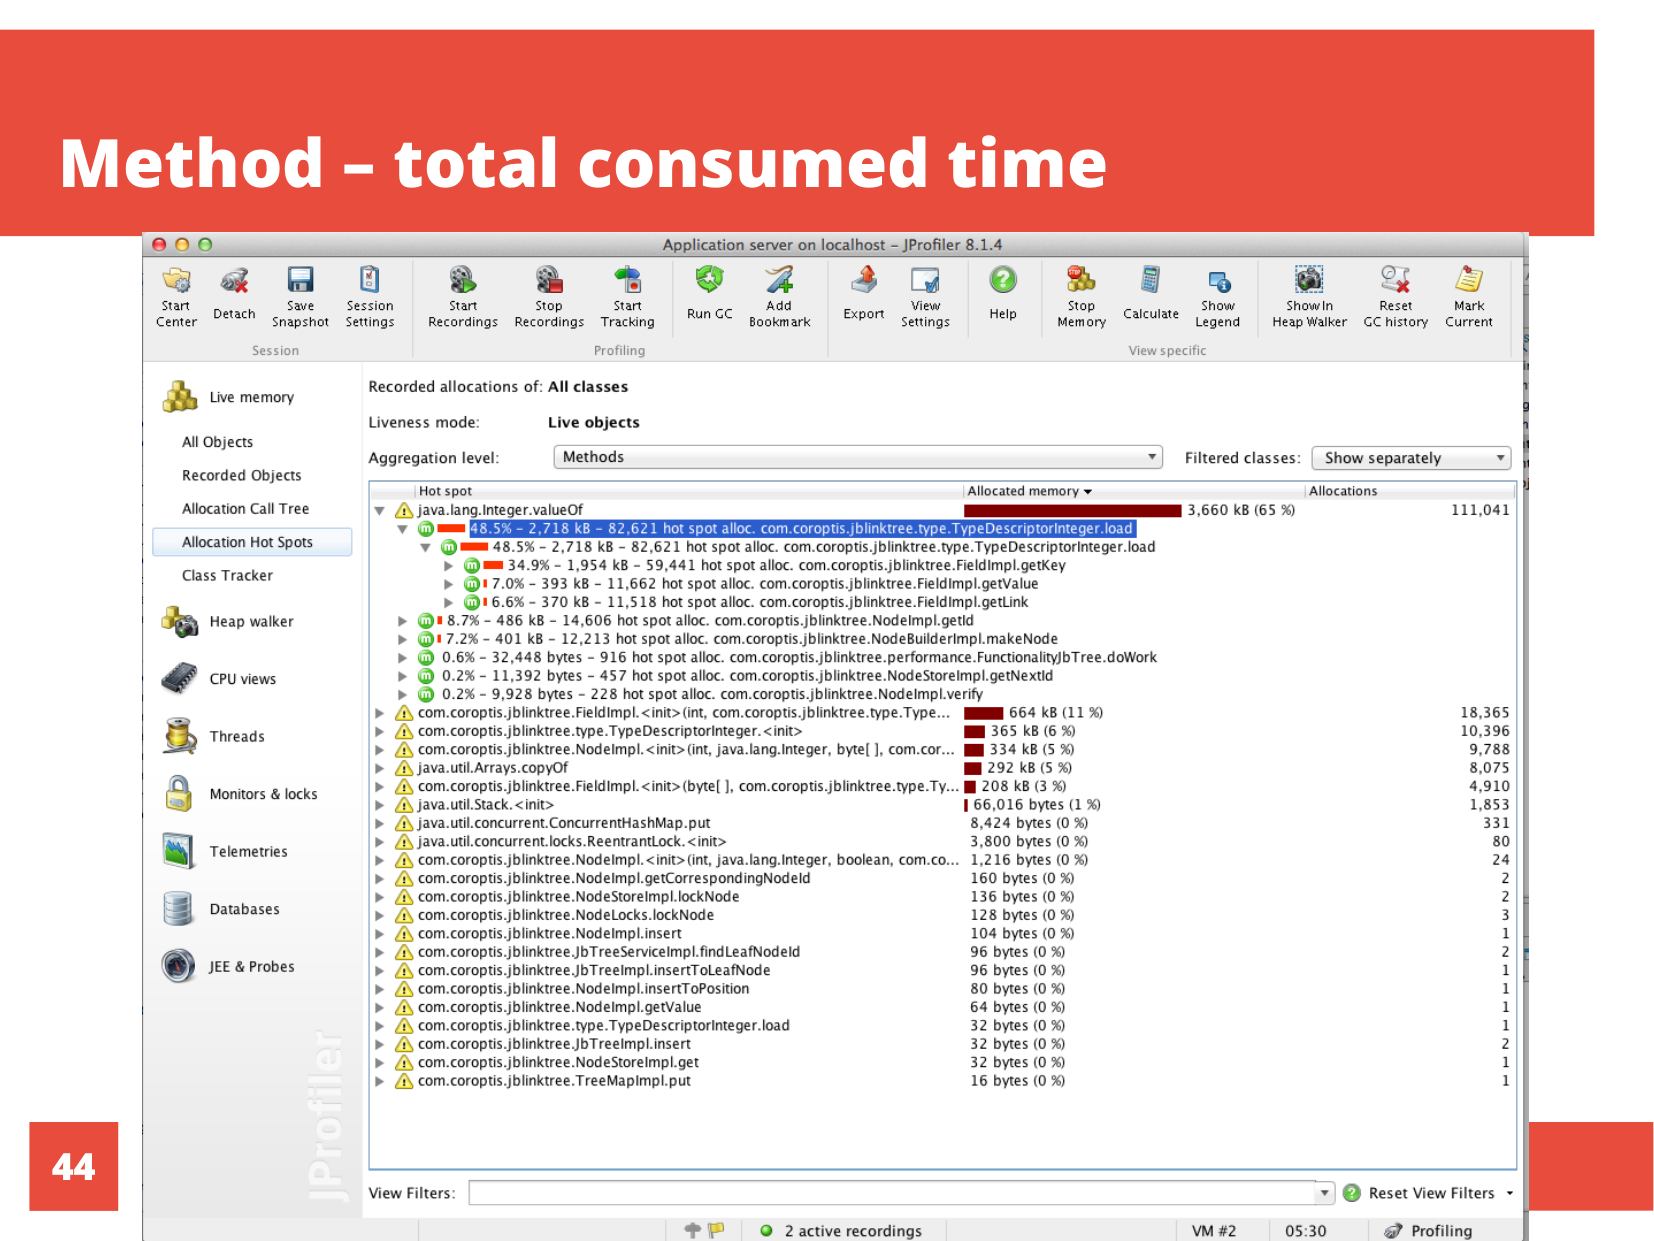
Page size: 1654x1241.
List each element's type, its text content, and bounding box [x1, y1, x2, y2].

picture [142, 232, 1529, 1241]
title Method – total consumed time [59, 59, 1595, 207]
